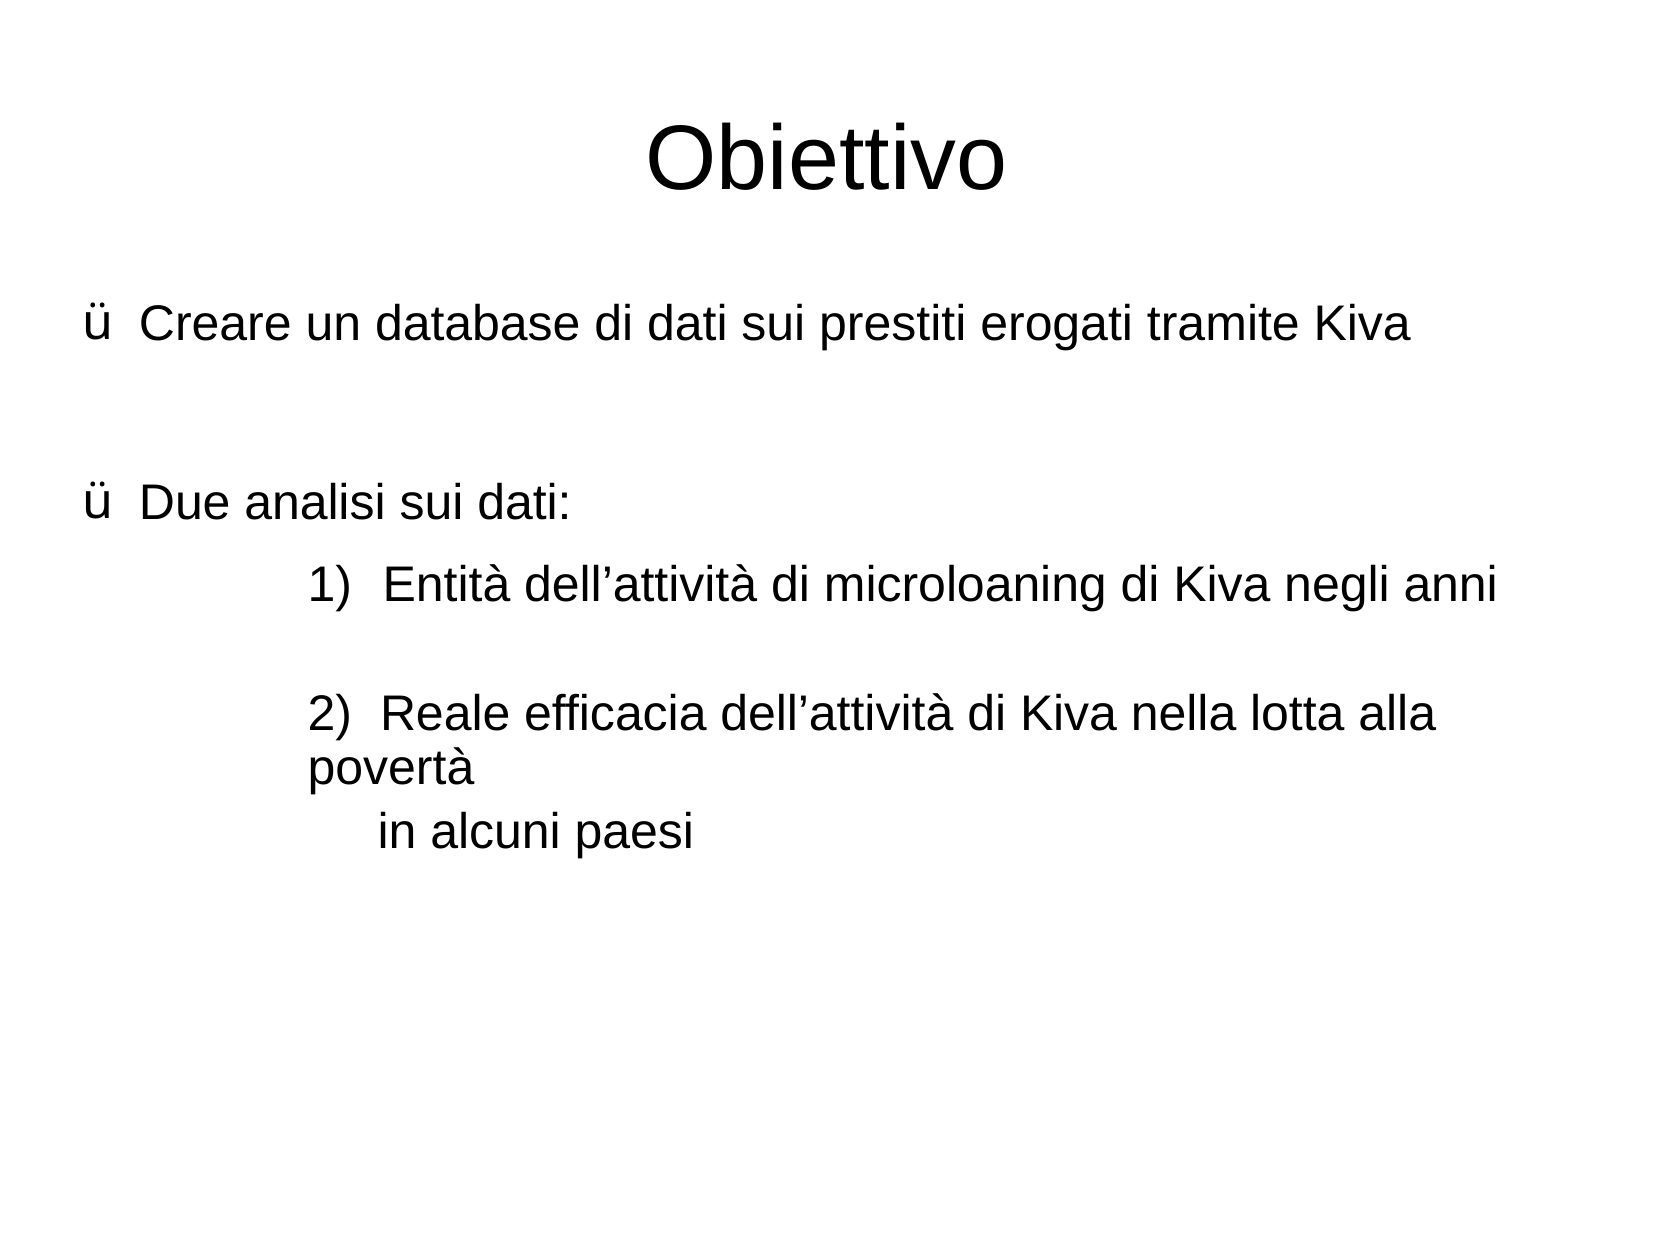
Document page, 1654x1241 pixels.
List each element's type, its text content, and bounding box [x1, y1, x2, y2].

text_box Creare un database di dati sui prestiti erogati tramite Kiva Due analisi sui dati: Entità dell’attività di microloaning di Kiva negli anni 2) Reale efficacia dell’attività di Kiva nella lotta alla povertà in alcuni paesi [82, 290, 1571, 1120]
text_box Obiettivo [82, 97, 1571, 209]
